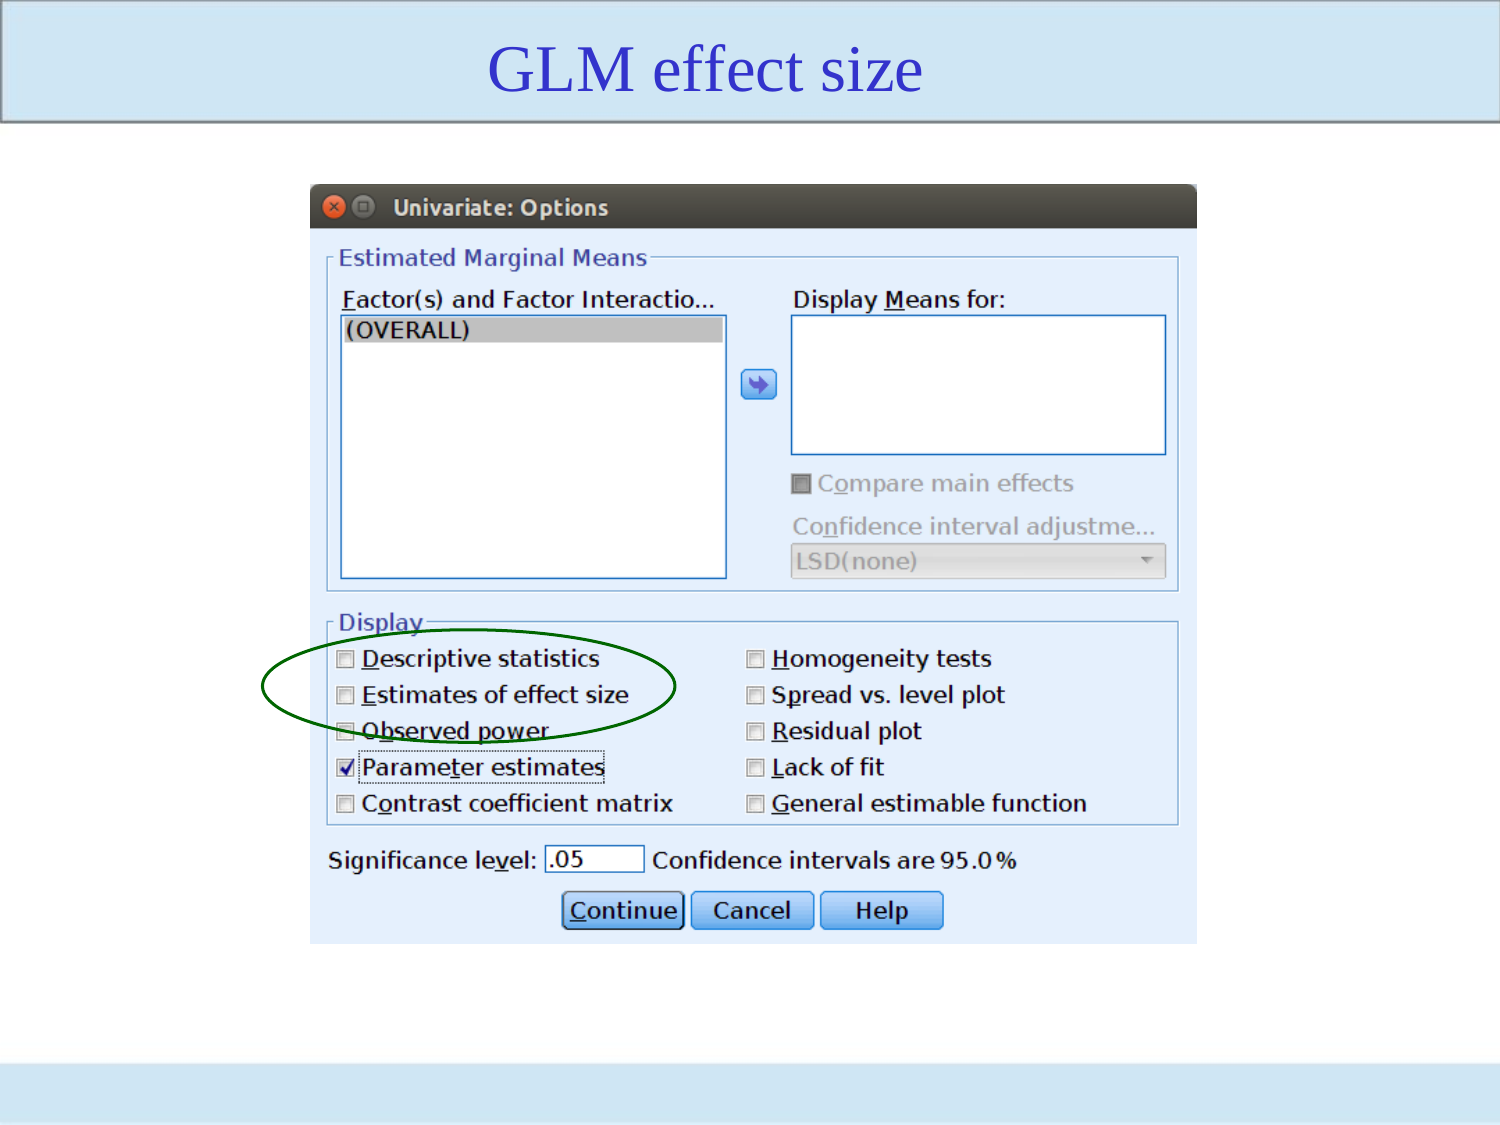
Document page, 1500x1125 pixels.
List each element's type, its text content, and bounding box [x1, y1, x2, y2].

picture [0, 0, 1500, 1125]
title GLM effect size [174, 17, 1238, 113]
